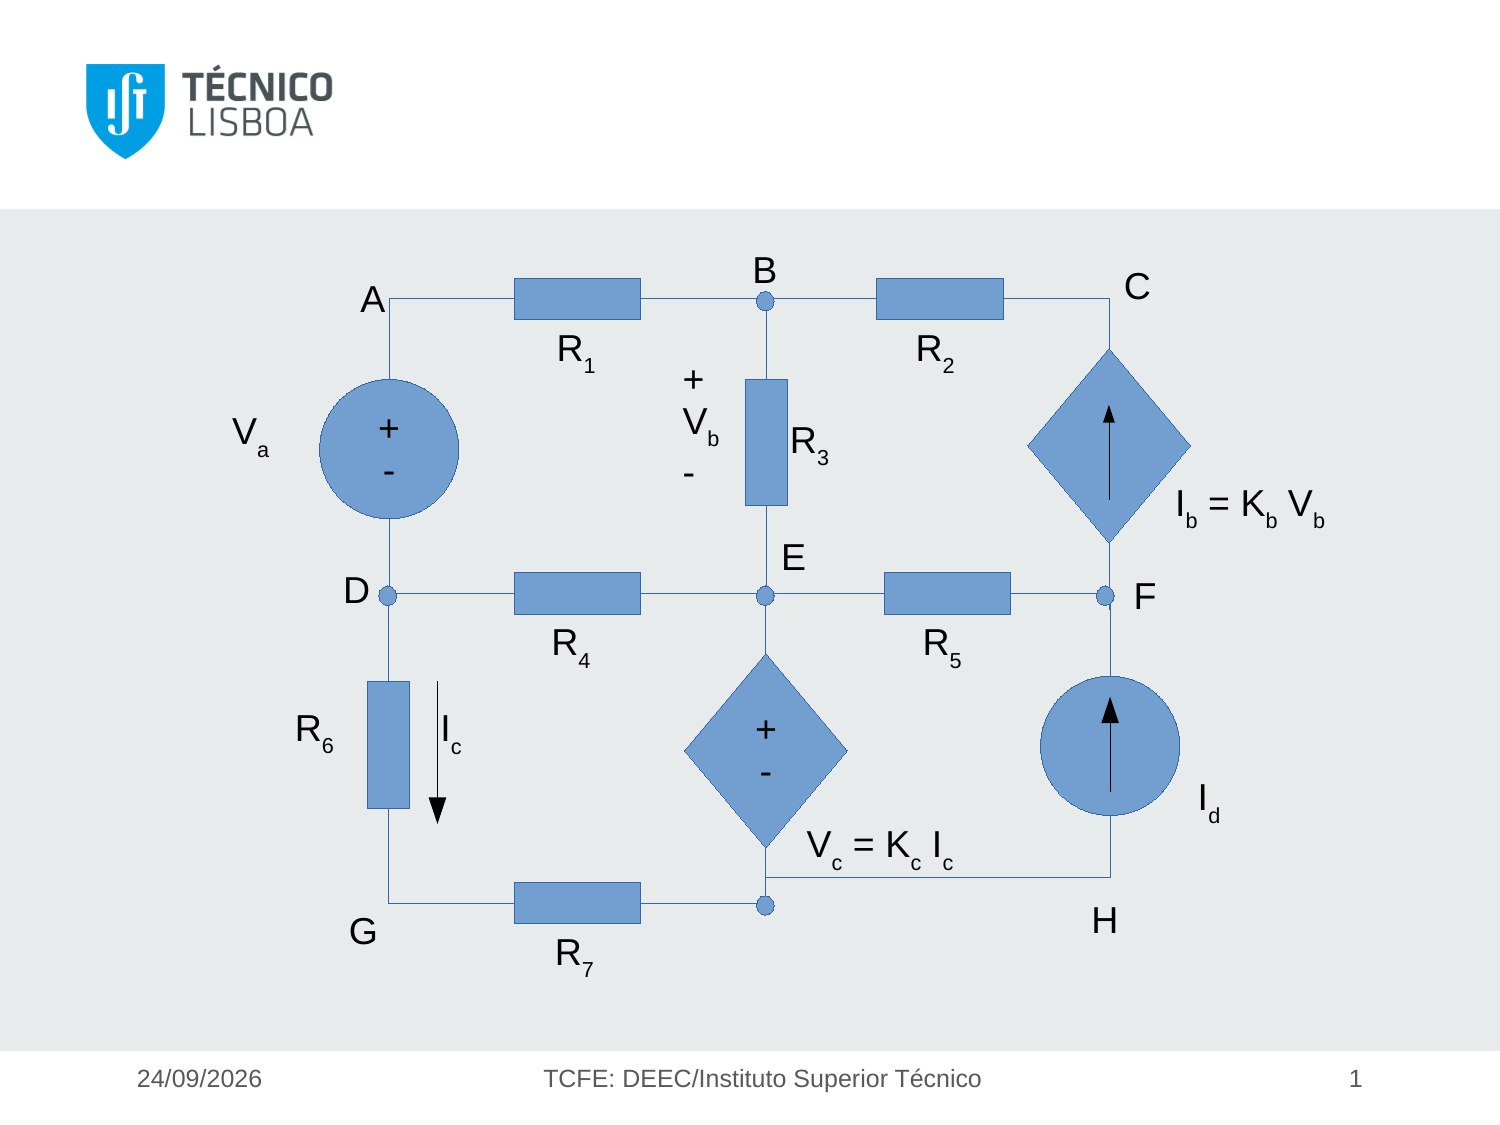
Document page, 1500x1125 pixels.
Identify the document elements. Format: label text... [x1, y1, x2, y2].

text_box [514, 882, 641, 924]
text_box + - [684, 653, 848, 848]
text_box [756, 585, 775, 606]
text_box R5 [907, 614, 996, 699]
text_box Vc = Kc Ic [791, 816, 1032, 901]
text_box Ib = Kb Vb [1160, 474, 1391, 560]
text_box [1040, 676, 1180, 816]
text_box [753, 379, 788, 506]
text_box [876, 278, 1004, 320]
text_box [514, 572, 641, 615]
text_box [514, 278, 641, 320]
picture [0, 0, 1500, 1125]
text_box [367, 681, 410, 809]
text_box Ic [425, 700, 492, 785]
text_box [1027, 348, 1191, 543]
text_box [385, 585, 397, 606]
text_box F [1118, 568, 1174, 629]
text_box H [1076, 892, 1134, 950]
text_box E [766, 529, 822, 586]
text_box C [1109, 257, 1166, 315]
text_box Va [217, 403, 303, 488]
text_box [756, 895, 775, 916]
text_box + - [319, 379, 459, 519]
text_box R6 [280, 699, 368, 785]
text_box + Vb - [667, 350, 753, 543]
text_box G [334, 903, 394, 960]
text_box [1096, 585, 1115, 606]
text_box R2 [900, 319, 989, 404]
text_box D [328, 562, 385, 620]
text_box R3 [775, 411, 864, 496]
text_box B [737, 242, 793, 299]
text_box R7 [540, 923, 628, 1009]
text_box Id [1182, 769, 1347, 854]
text_box R4 [536, 614, 625, 699]
text_box R1 [541, 319, 630, 404]
text_box [756, 299, 775, 311]
text_box [884, 572, 1011, 615]
text_box A [345, 271, 401, 329]
